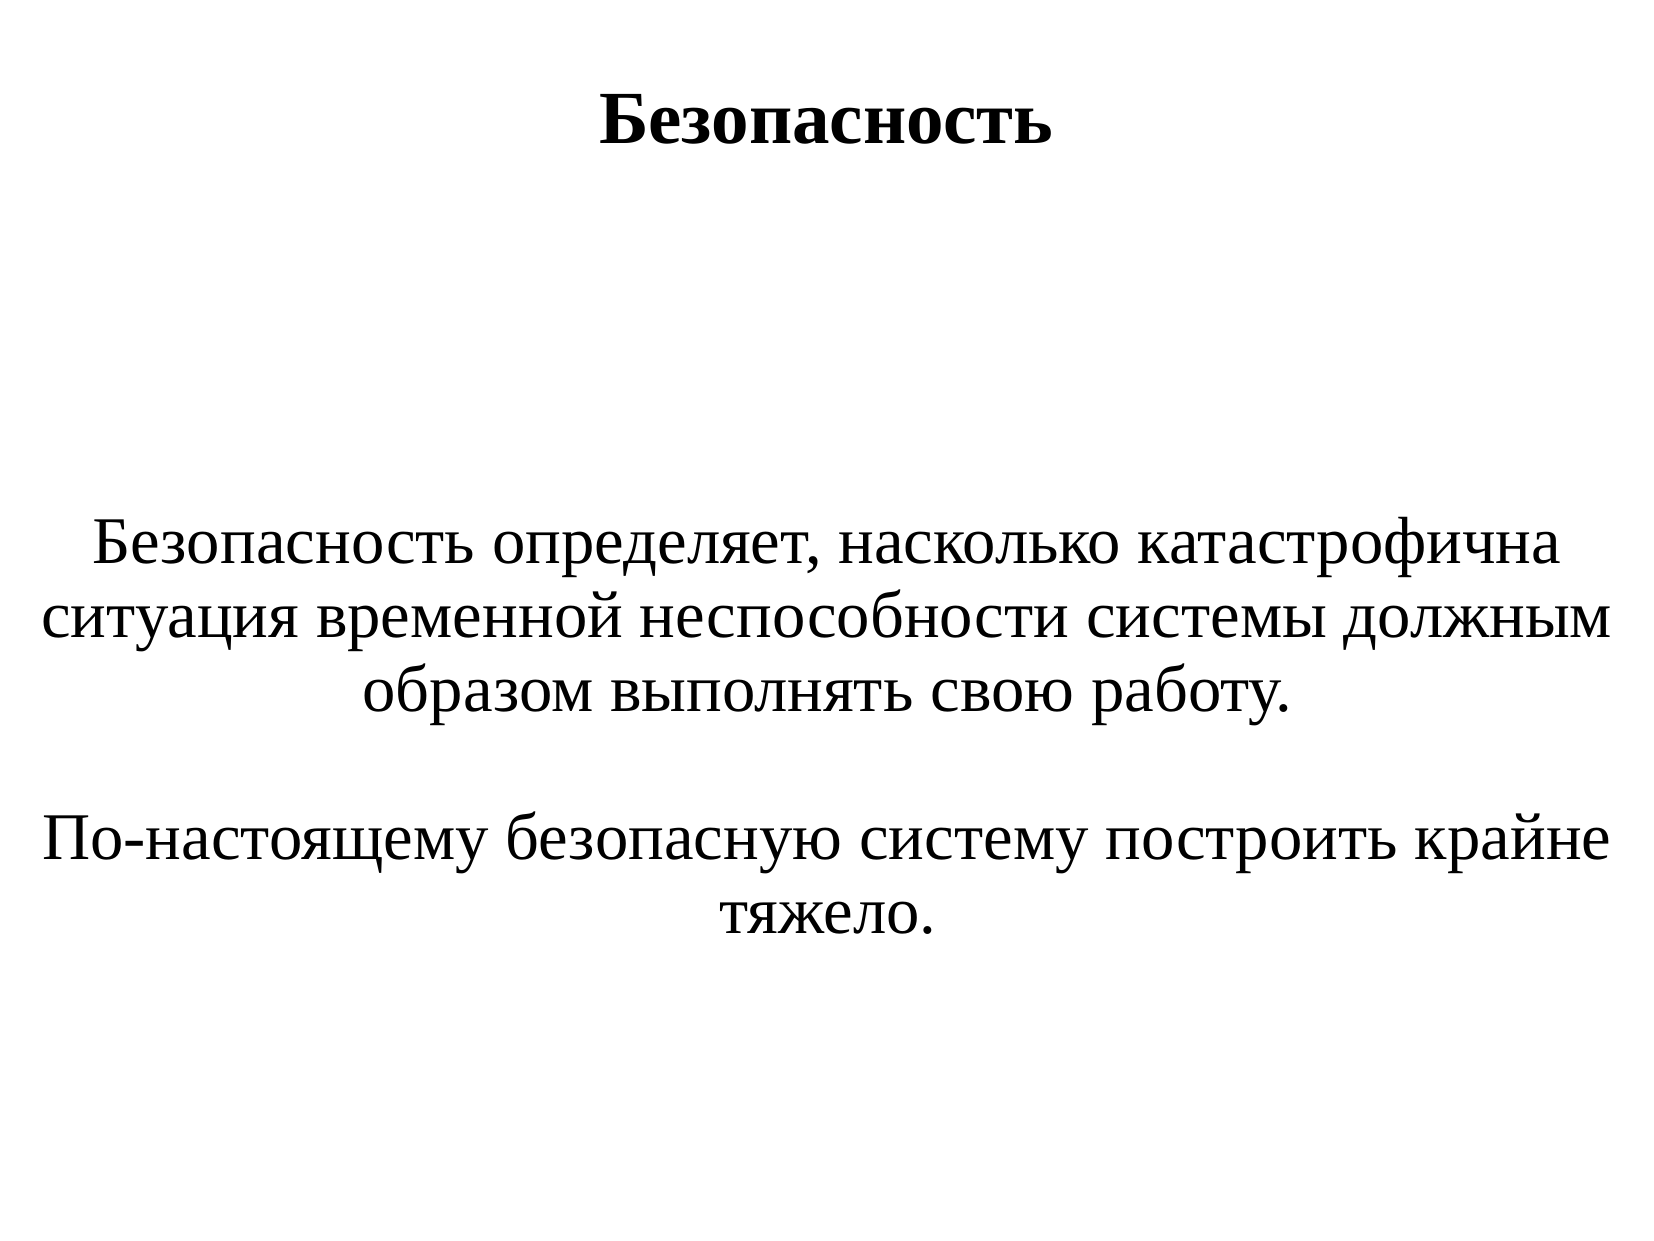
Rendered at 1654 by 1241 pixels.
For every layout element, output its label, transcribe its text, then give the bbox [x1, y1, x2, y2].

title Безопасность [30, 27, 1624, 210]
subtitle Безопасность определяет, насколько катастрофична ситуация временной неспособности системы должным образом выполнять свою работу. По-настоящему безопасную систему построить крайне тяжело. [30, 236, 1626, 1215]
